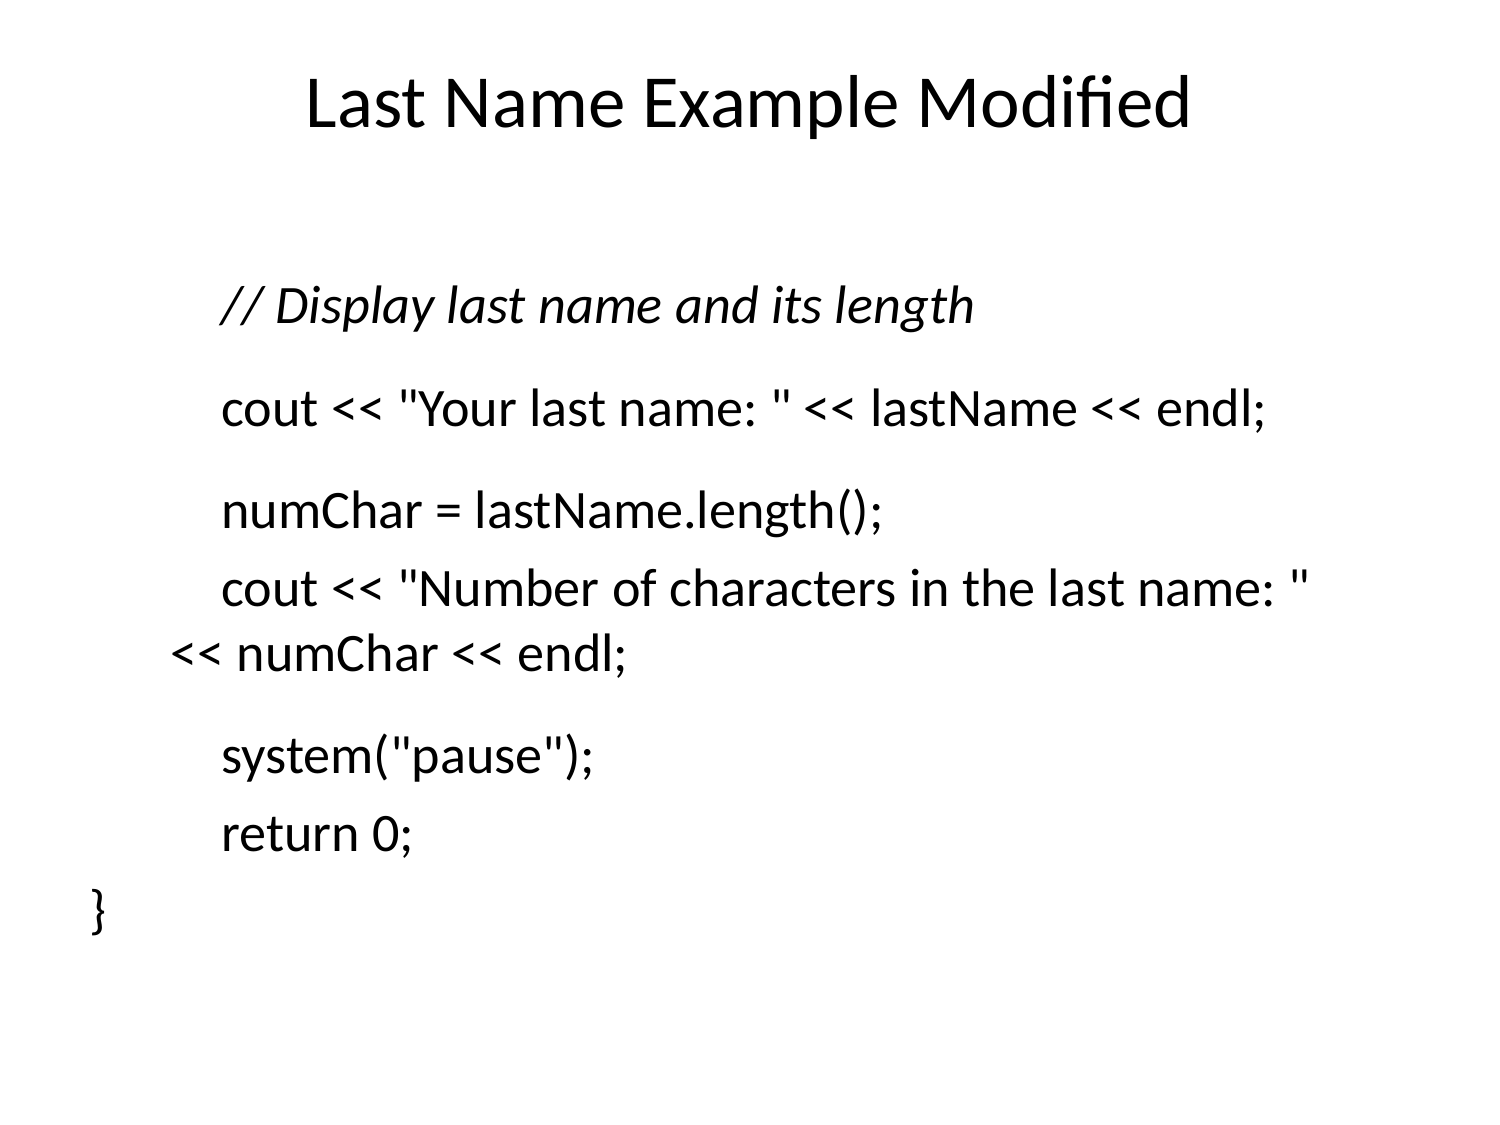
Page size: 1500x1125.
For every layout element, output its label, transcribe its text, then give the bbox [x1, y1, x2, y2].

list // Display last name and its length cout << "Your last name: " << lastName << endl; numChar = lastName.length(); cout << "Number of characters in the last name: " << numChar << endl; system("pause"); return 0; } [75, 262, 1425, 1005]
title Last Name Example Modified [75, 45, 1425, 233]
